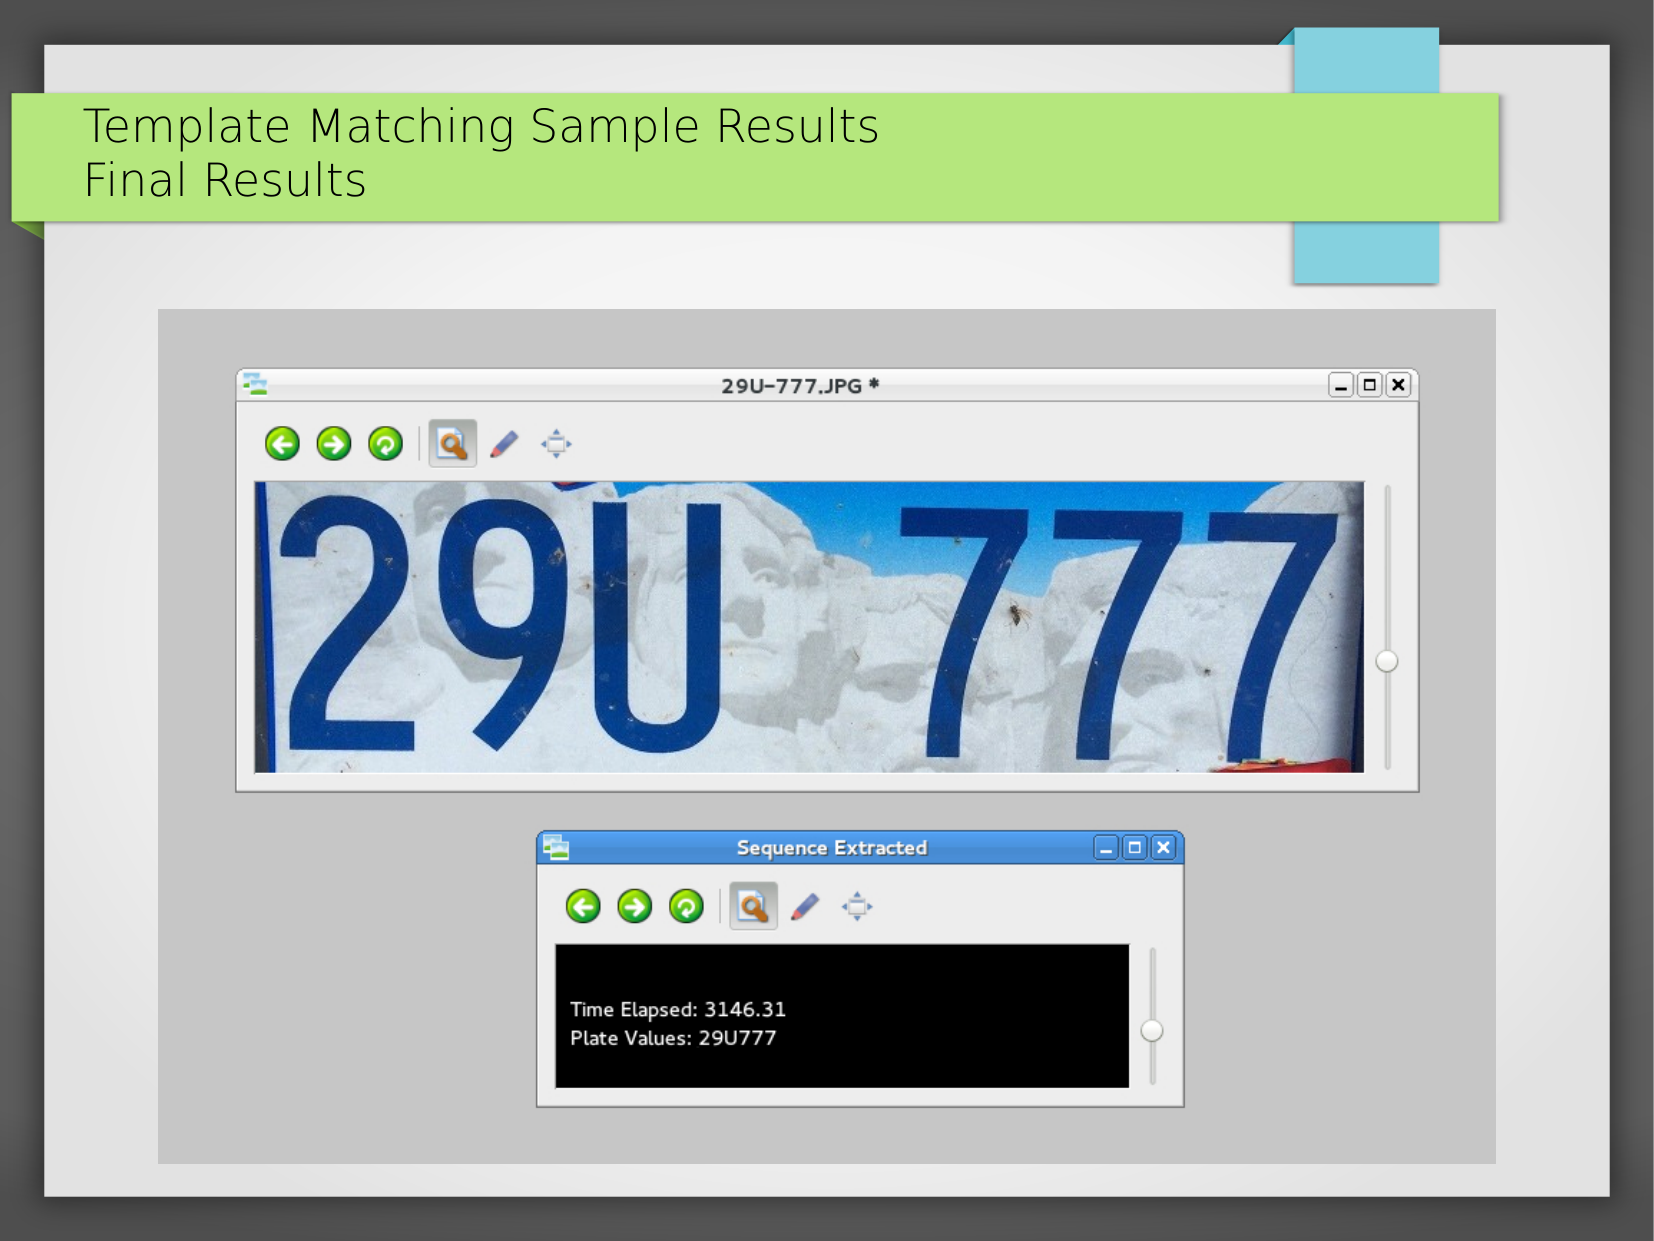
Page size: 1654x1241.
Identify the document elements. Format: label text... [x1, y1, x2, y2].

picture [0, 0, 1654, 1241]
title Template Matching Sample Results Final Results [82, 94, 1264, 213]
